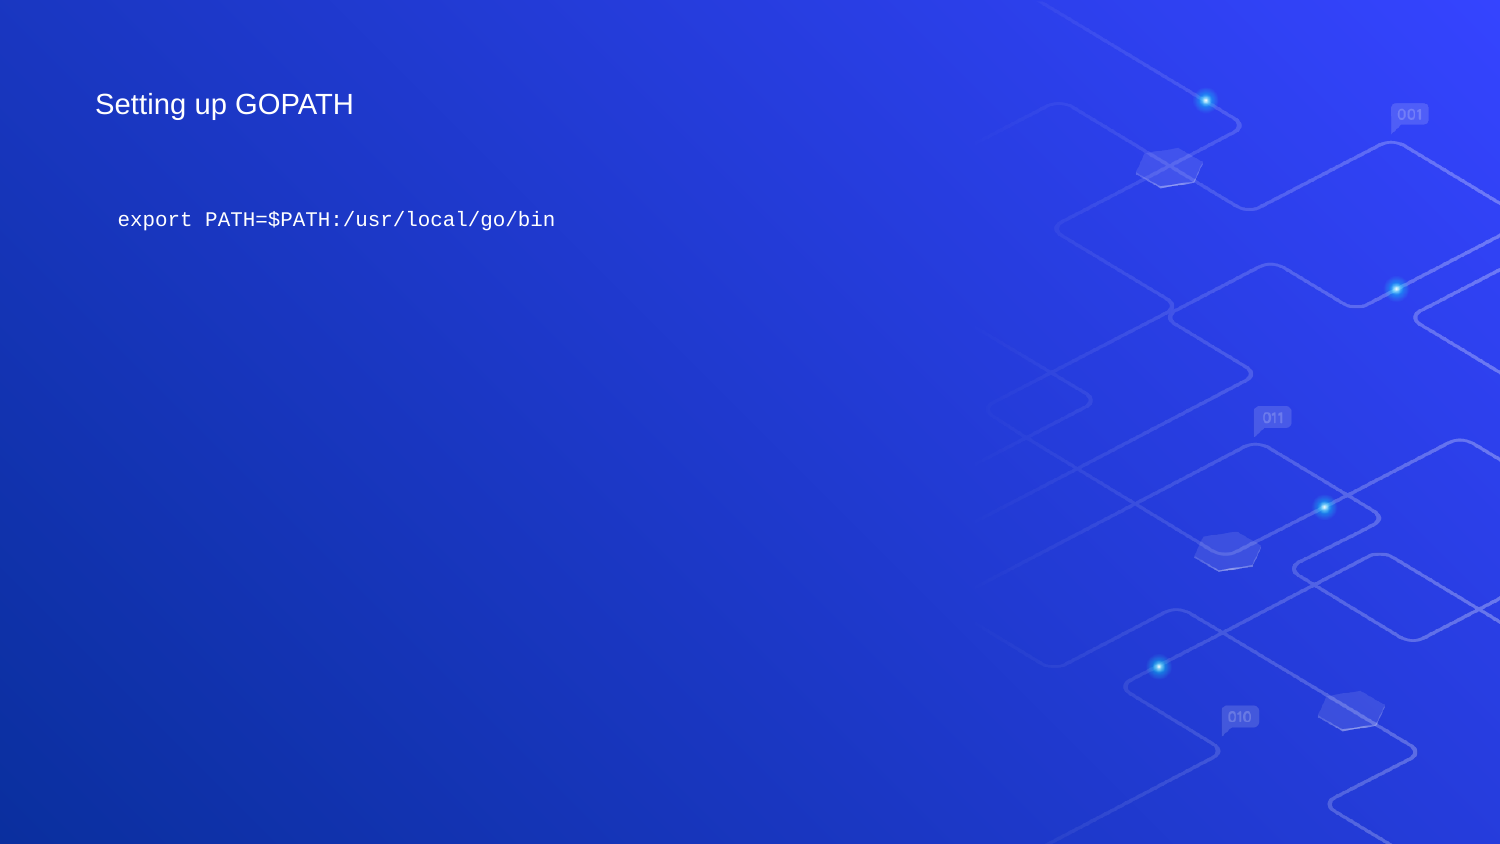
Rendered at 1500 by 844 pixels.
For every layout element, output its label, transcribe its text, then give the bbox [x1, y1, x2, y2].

title Setting up GOPATH [95, 33, 1082, 175]
picture [0, 0, 1500, 844]
text_box export PATH=$PATH:/usr/local/go/bin [102, 201, 571, 241]
